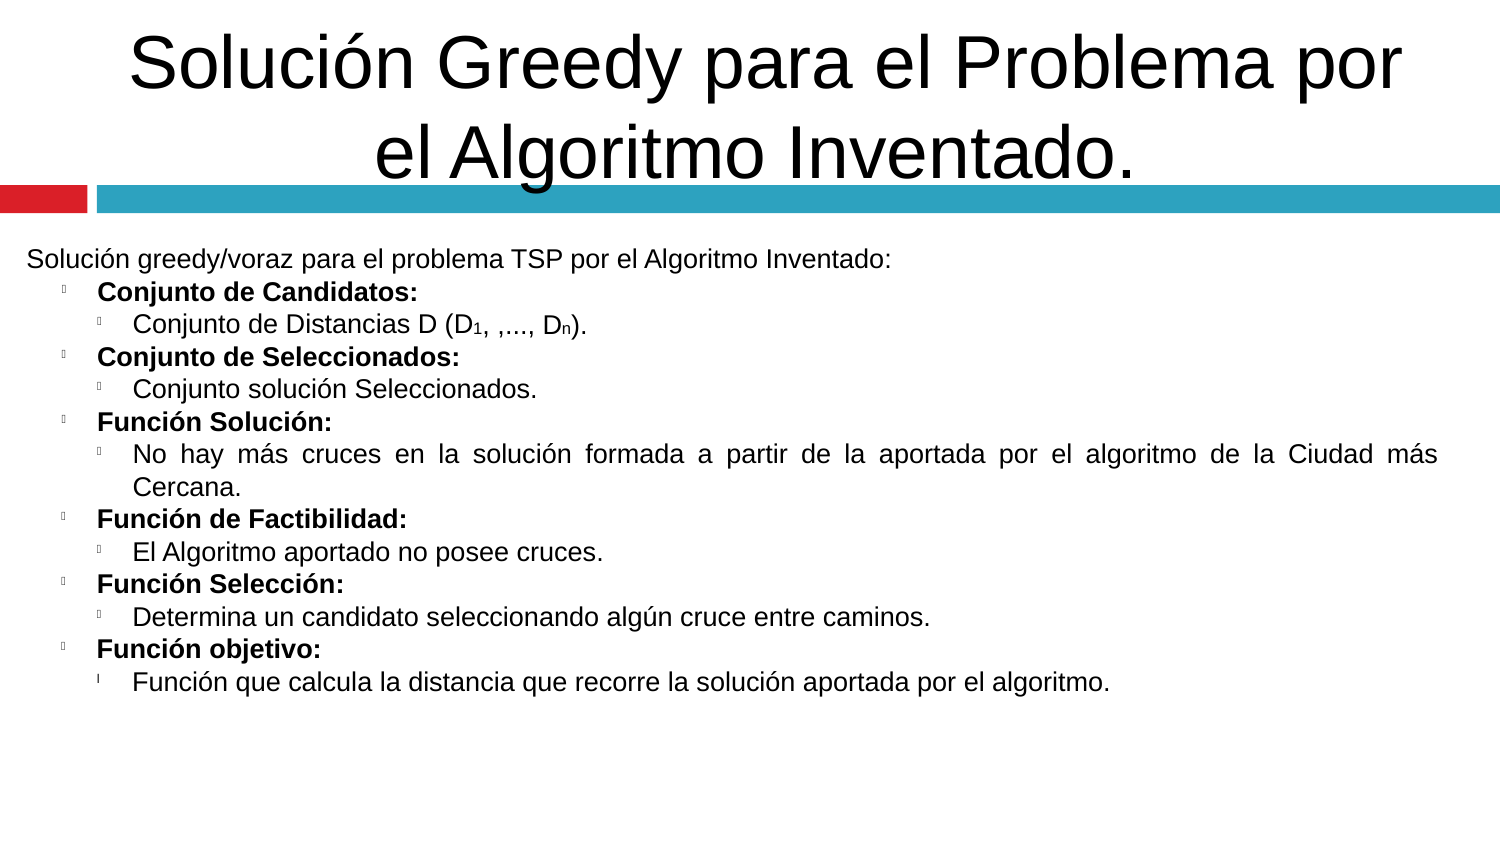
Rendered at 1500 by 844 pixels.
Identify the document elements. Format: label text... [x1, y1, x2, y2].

text_box Solución greedy/voraz para el problema TSP por el Algoritmo Inventado: Conjunto de Candidatos: Conjunto de Distancias D (D1, ,..., Dn). Conjunto de Seleccionados: Conjunto solución Seleccionados. Función Solución: No hay más cruces en la solución formada a partir de la aportada por el algoritmo de la Ciudad más Cercana. Función de Factibilidad: El Algoritmo aportado no posee cruces. Función Selección: Determina un candidato seleccionando algún cruce entre caminos. Función objetivo: Función que calcula la distancia que recorre la solución aportada por el algoritmo. [10, 234, 1453, 844]
text_box Solución Greedy para el Problema por el Algoritmo Inventado. [59, 6, 1453, 189]
